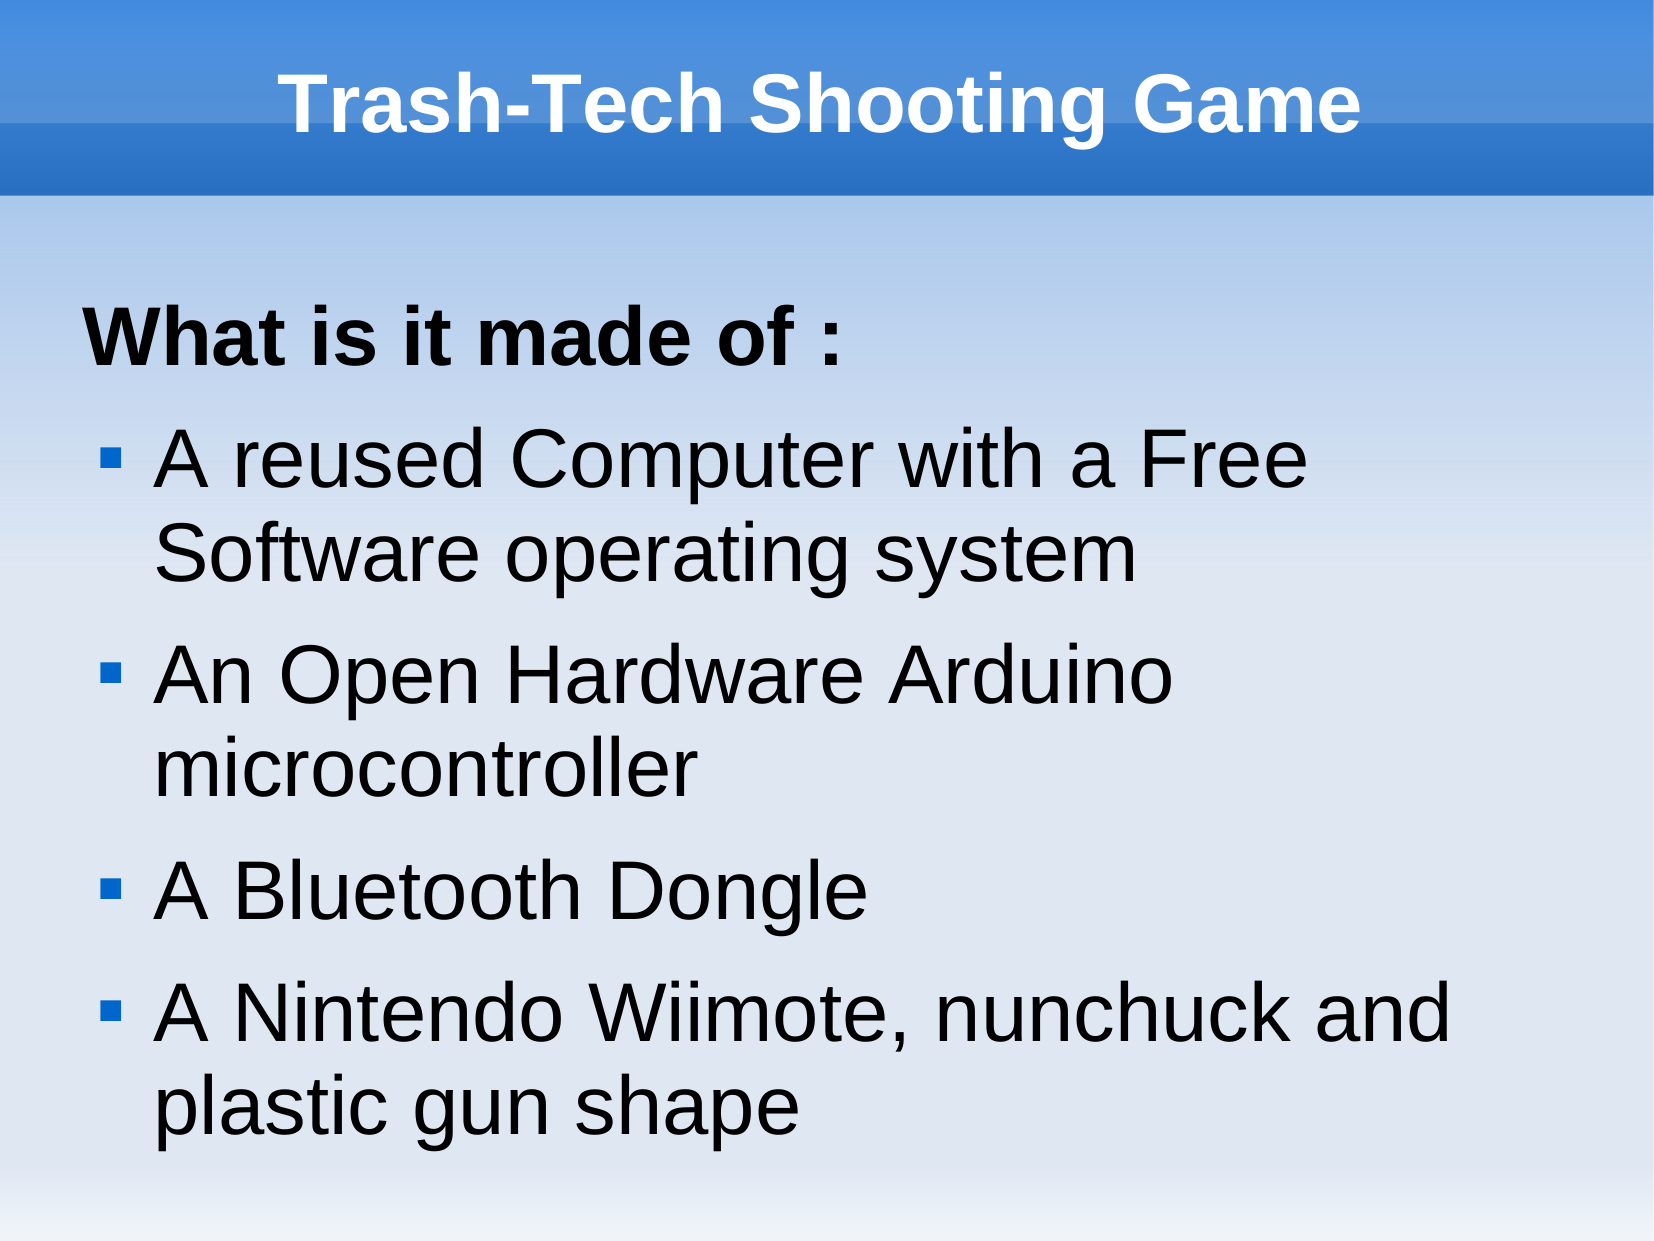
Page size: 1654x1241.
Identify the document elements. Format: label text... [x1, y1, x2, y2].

picture [0, 0, 1654, 1241]
title Trash-Tech Shooting Game [76, 7, 1565, 200]
list What is it made of : A reused Computer with a Free Software operating system An Open Hardware Arduino microcontroller A Bluetooth Dongle A Nintendo Wiimote, nunchuck and plastic gun shape [82, 290, 1571, 1123]
